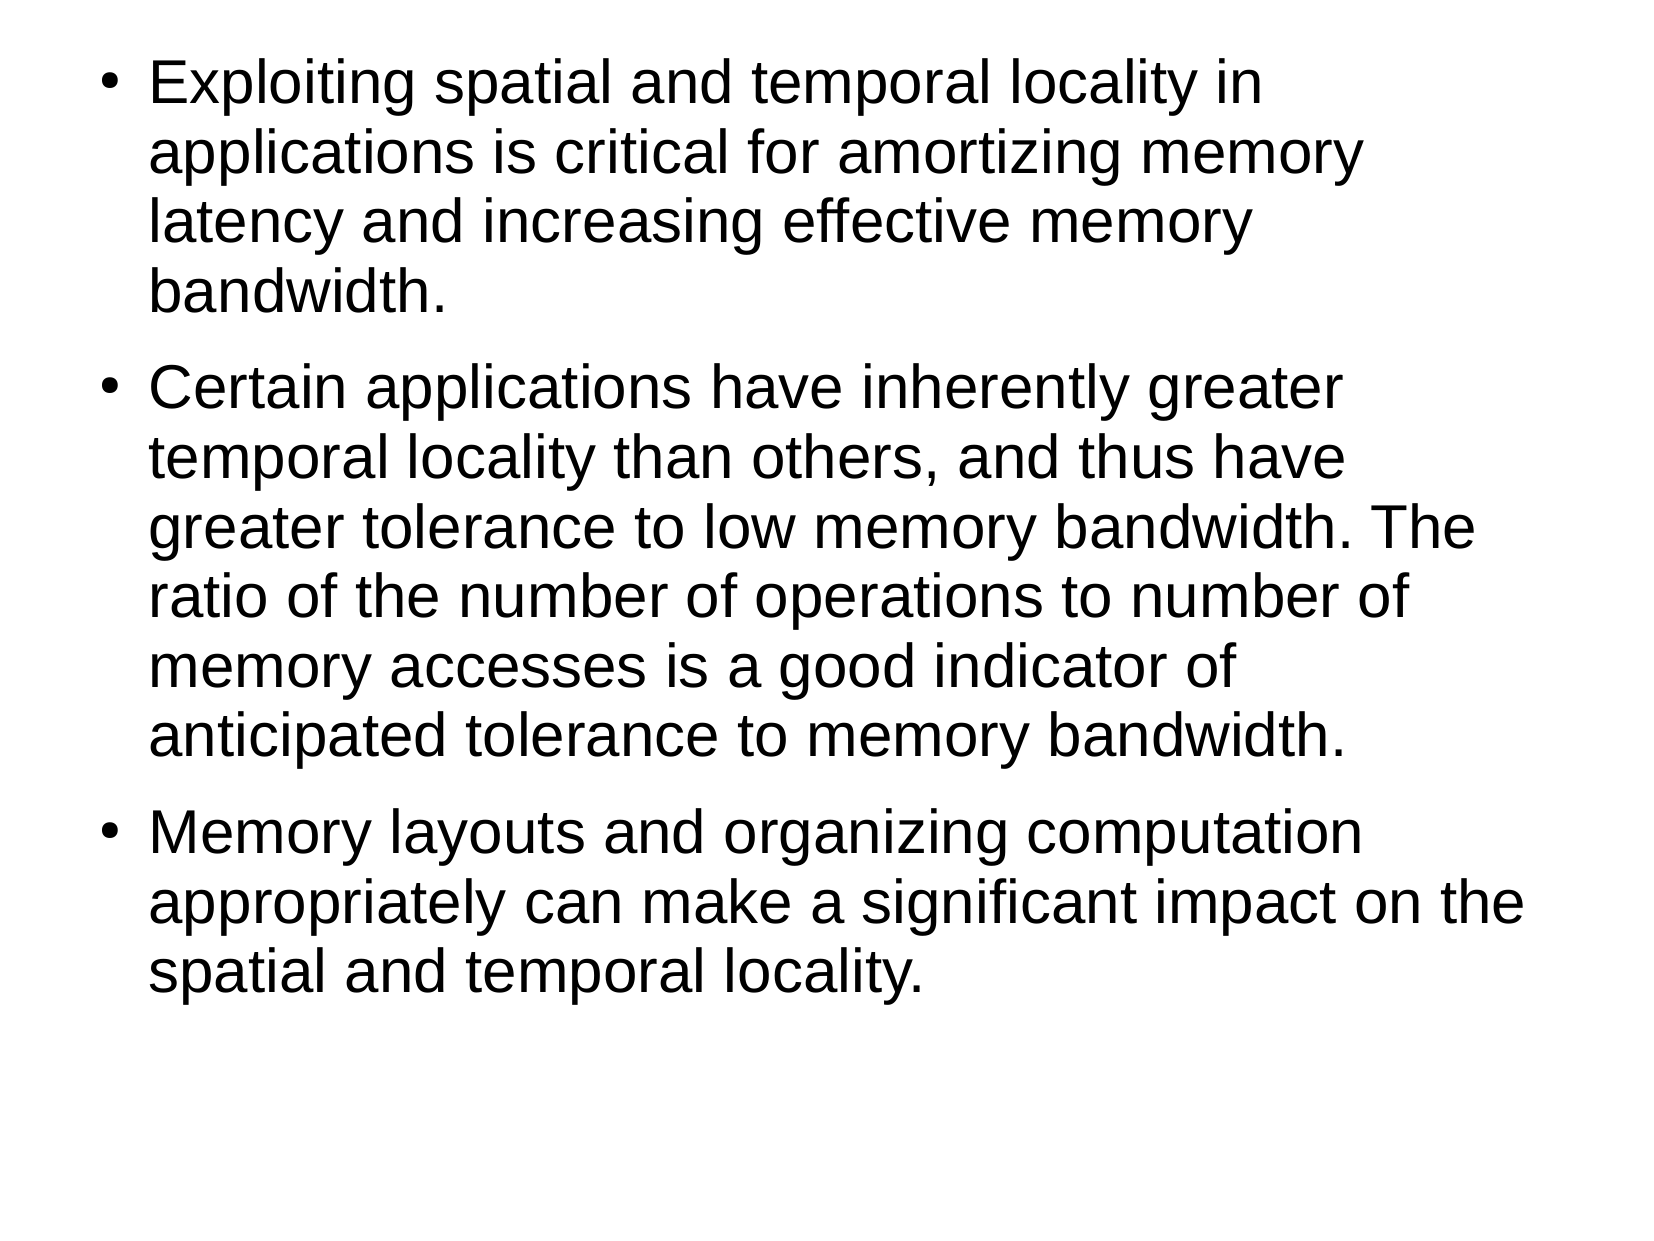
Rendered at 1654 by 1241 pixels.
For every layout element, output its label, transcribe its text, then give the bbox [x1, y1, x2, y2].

list Exploiting spatial and temporal locality in applications is critical for amortizing memory latency and increasing effective memory bandwidth. Certain applications have inherently greater temporal locality than others, and thus have greater tolerance to low memory bandwidth. The ratio of the number of operations to number of memory accesses is a good indicator of anticipated tolerance to memory bandwidth. Memory layouts and organizing computation appropriately can make a significant impact on the spatial and temporal locality. [82, 47, 1538, 1010]
